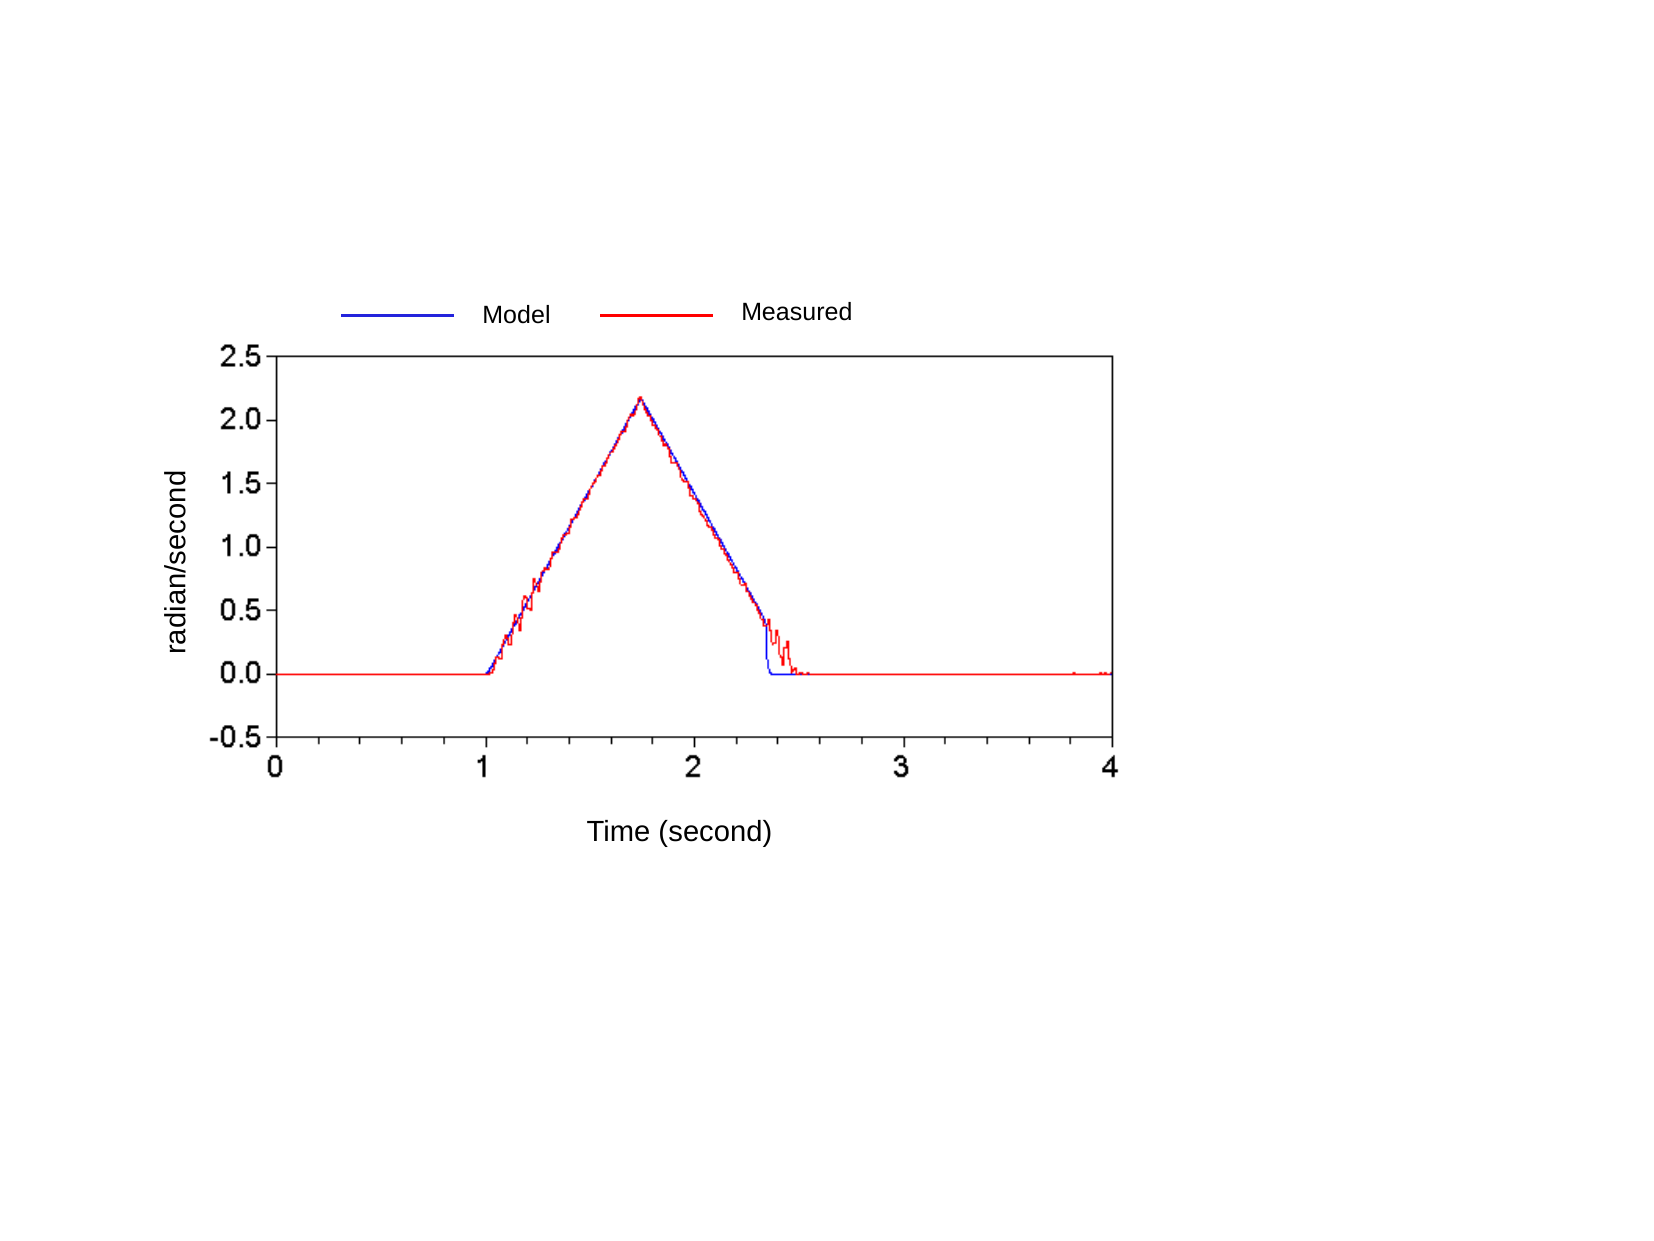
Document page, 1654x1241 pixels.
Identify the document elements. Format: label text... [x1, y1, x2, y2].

text_box Time (second) [570, 806, 908, 858]
text_box Model [467, 289, 827, 338]
text_box radian/second [150, 337, 201, 788]
text_box Measured [726, 289, 1123, 333]
picture [190, 337, 1126, 793]
